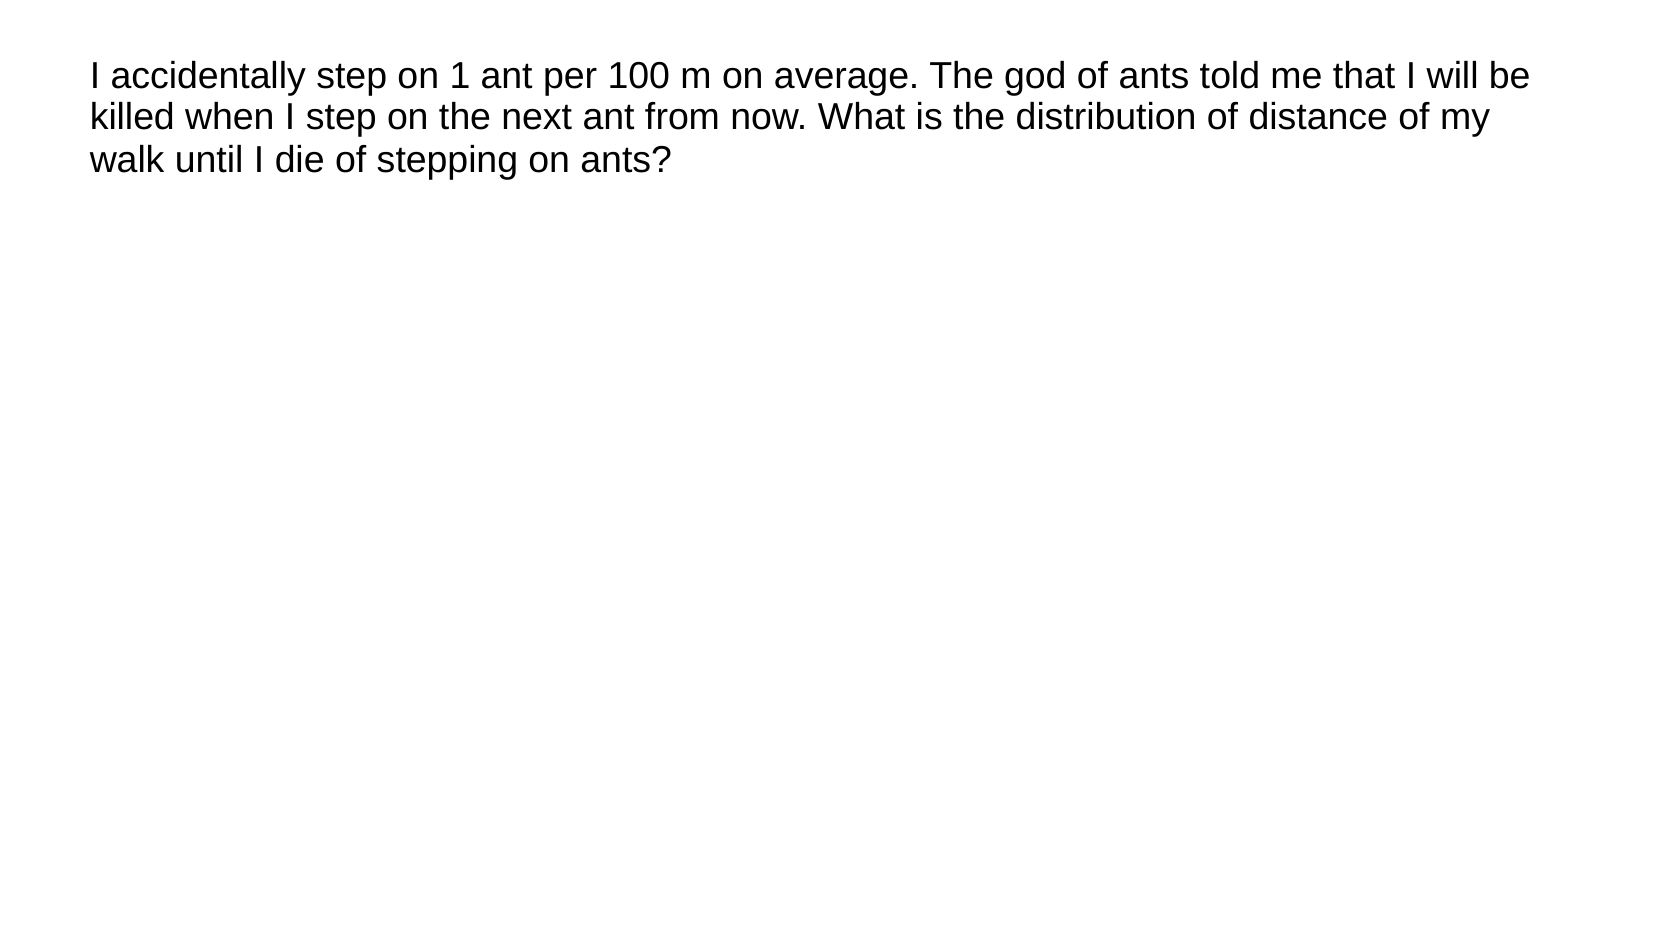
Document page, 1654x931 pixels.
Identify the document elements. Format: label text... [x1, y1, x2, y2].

text_box I accidentally step on 1 ant per 100 m on average. The god of ants told me that I will be killed when I step on the next ant from now. What is the distribution of distance of my walk until I die of stepping on ants? [75, 46, 1576, 188]
